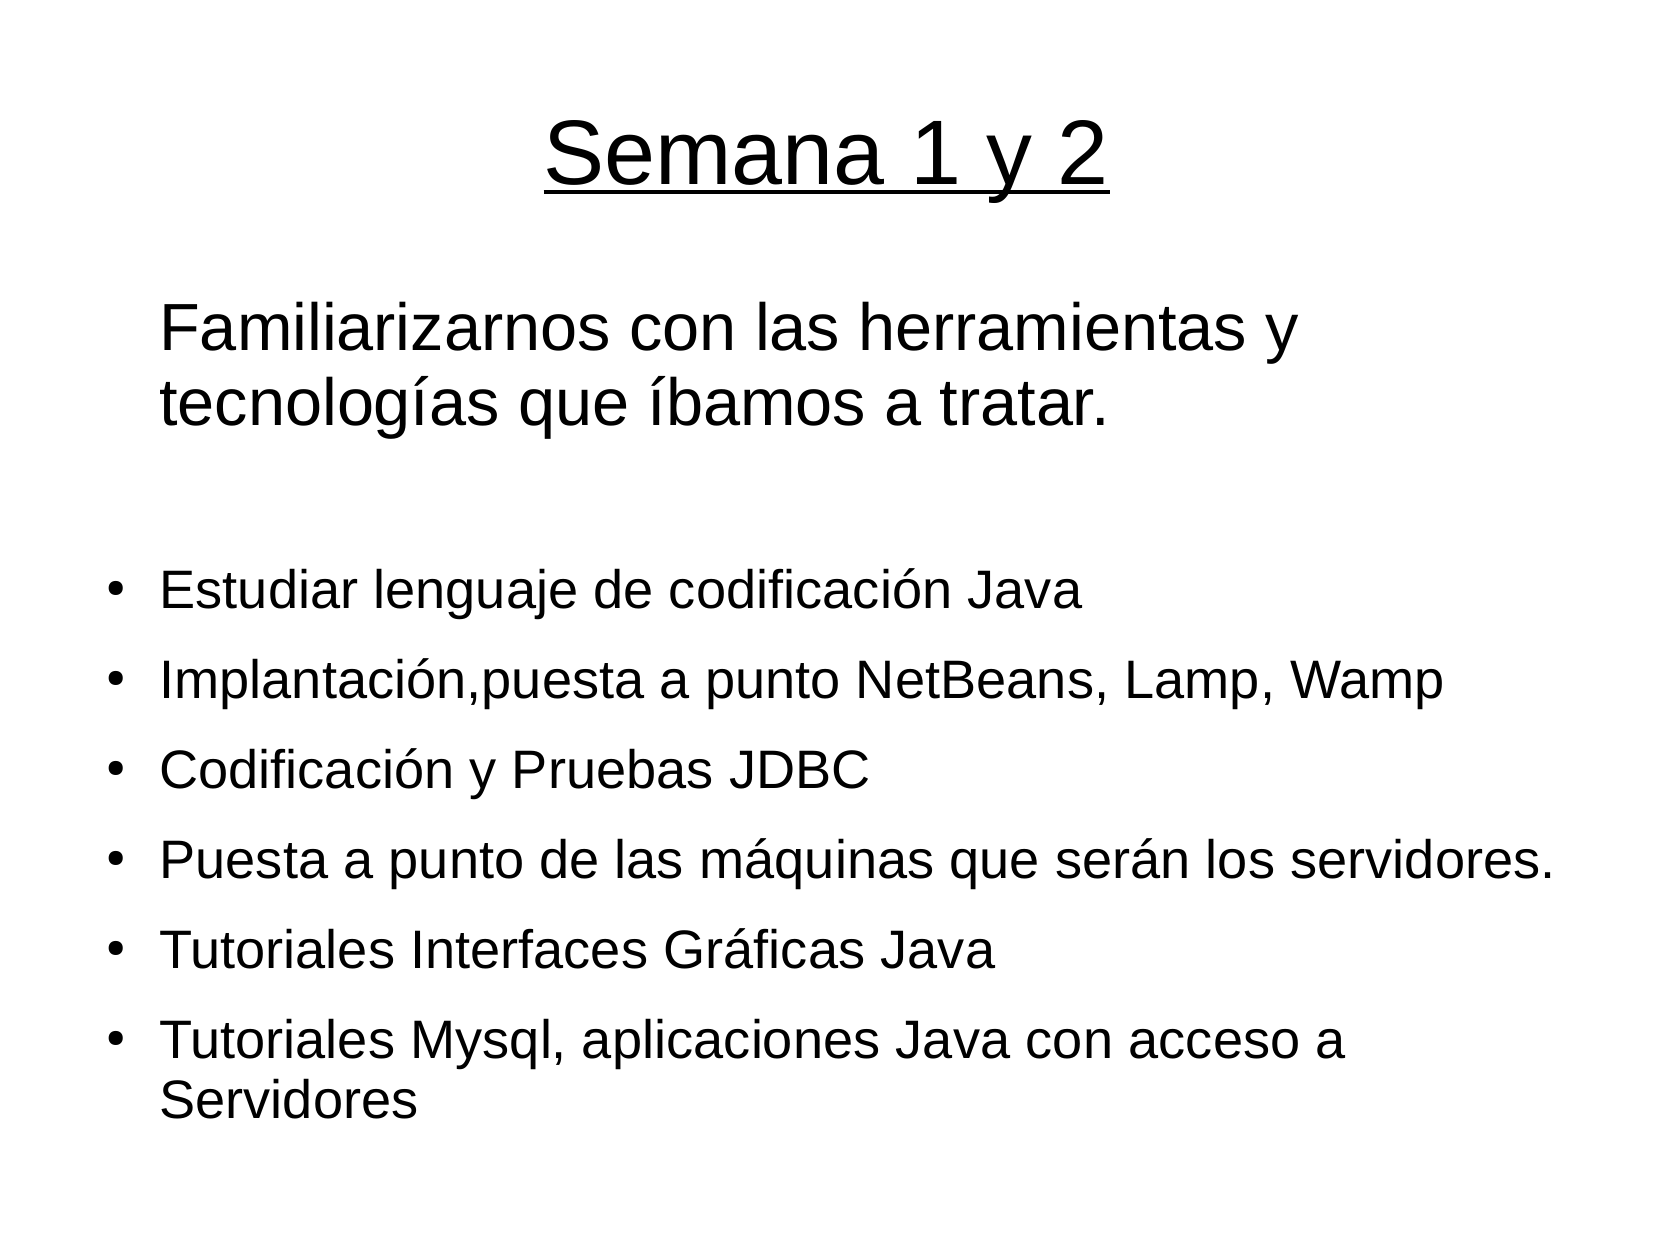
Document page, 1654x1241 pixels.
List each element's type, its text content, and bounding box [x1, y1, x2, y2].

list Familiarizarnos con las herramientas y tecnologías que íbamos a tratar. Estudiar lenguaje de codificación Java Implantación,puesta a punto NetBeans, Lamp, Wamp Codificación y Pruebas JDBC Puesta a punto de las máquinas que serán los servidores. Tutoriales Interfaces Gráficas Java Tutoriales Mysql, aplicaciones Java con acceso a Servidores [88, 290, 1577, 1235]
title Semana 1 y 2 [82, 49, 1571, 257]
